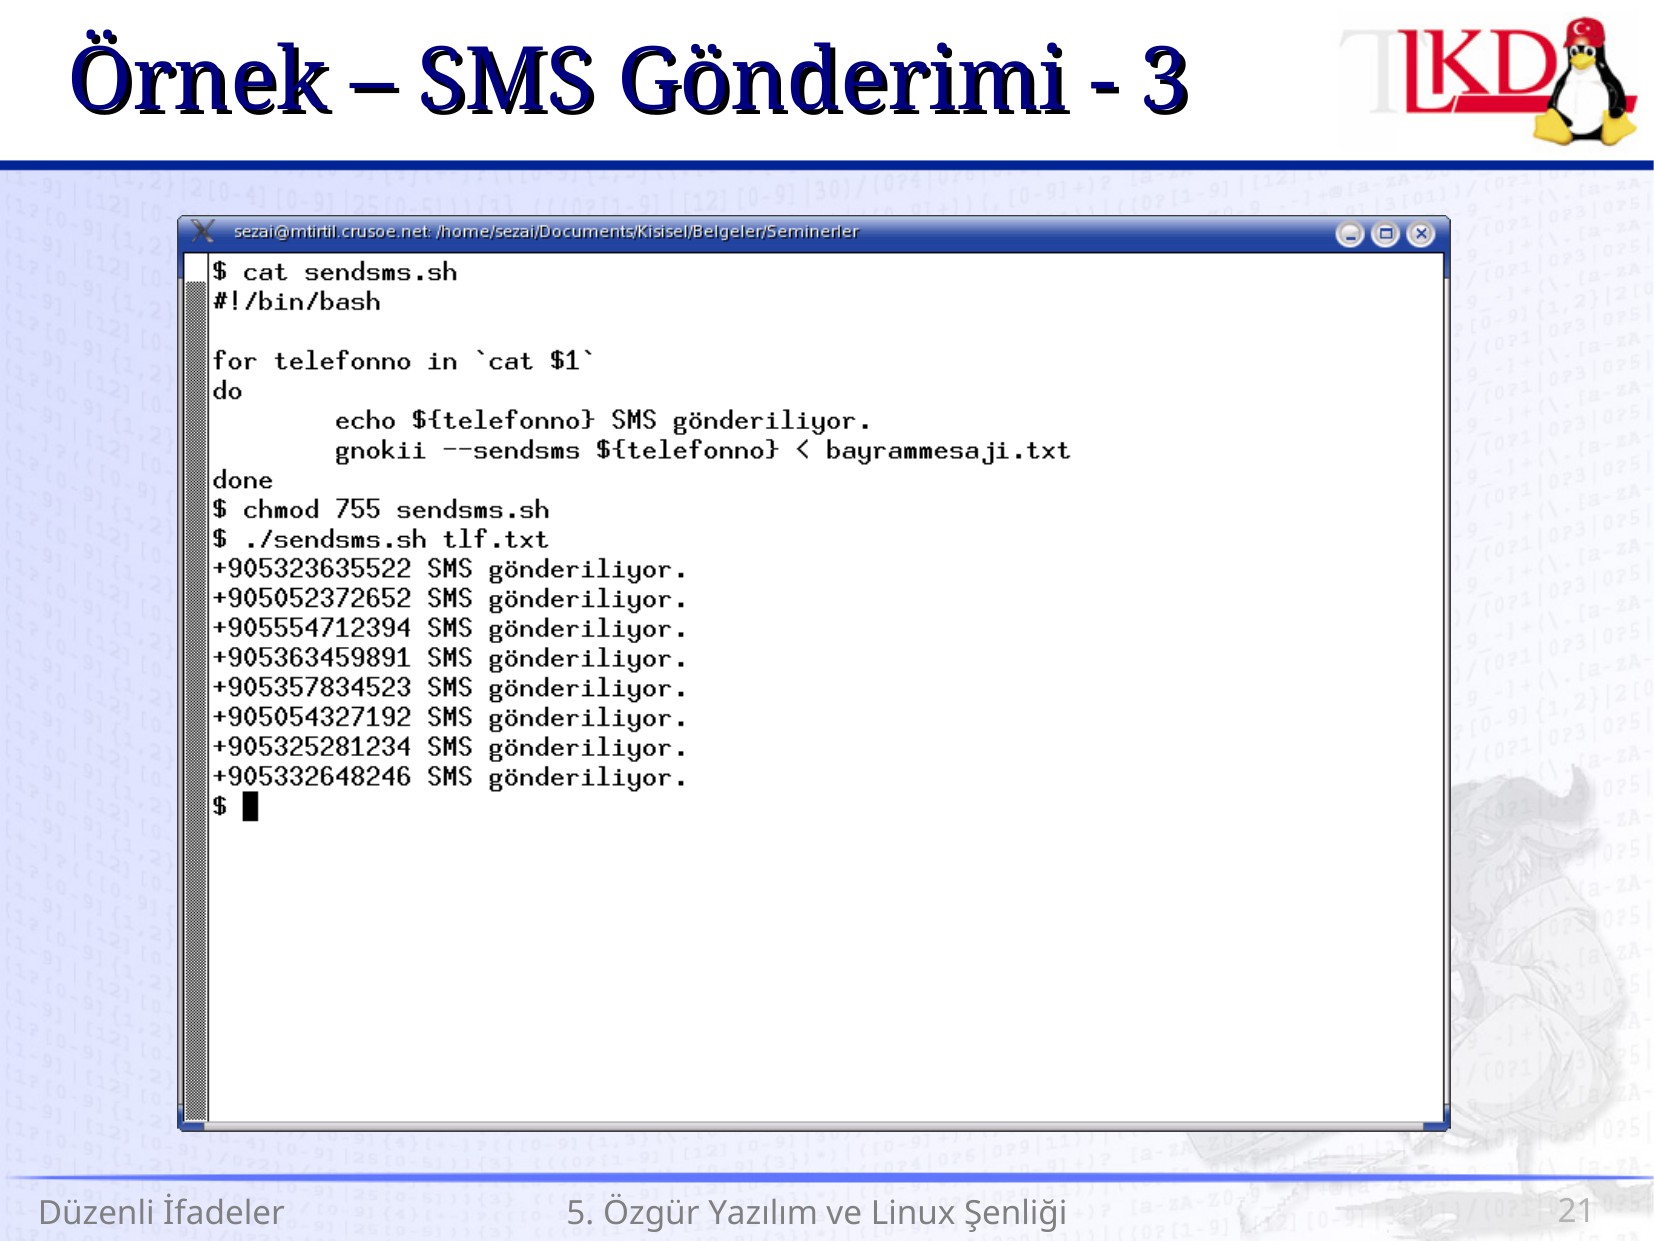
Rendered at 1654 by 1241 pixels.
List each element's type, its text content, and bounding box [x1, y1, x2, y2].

title Örnek – SMS Gönderimi - 3 [67, 13, 1399, 138]
picture [0, 0, 1654, 1241]
